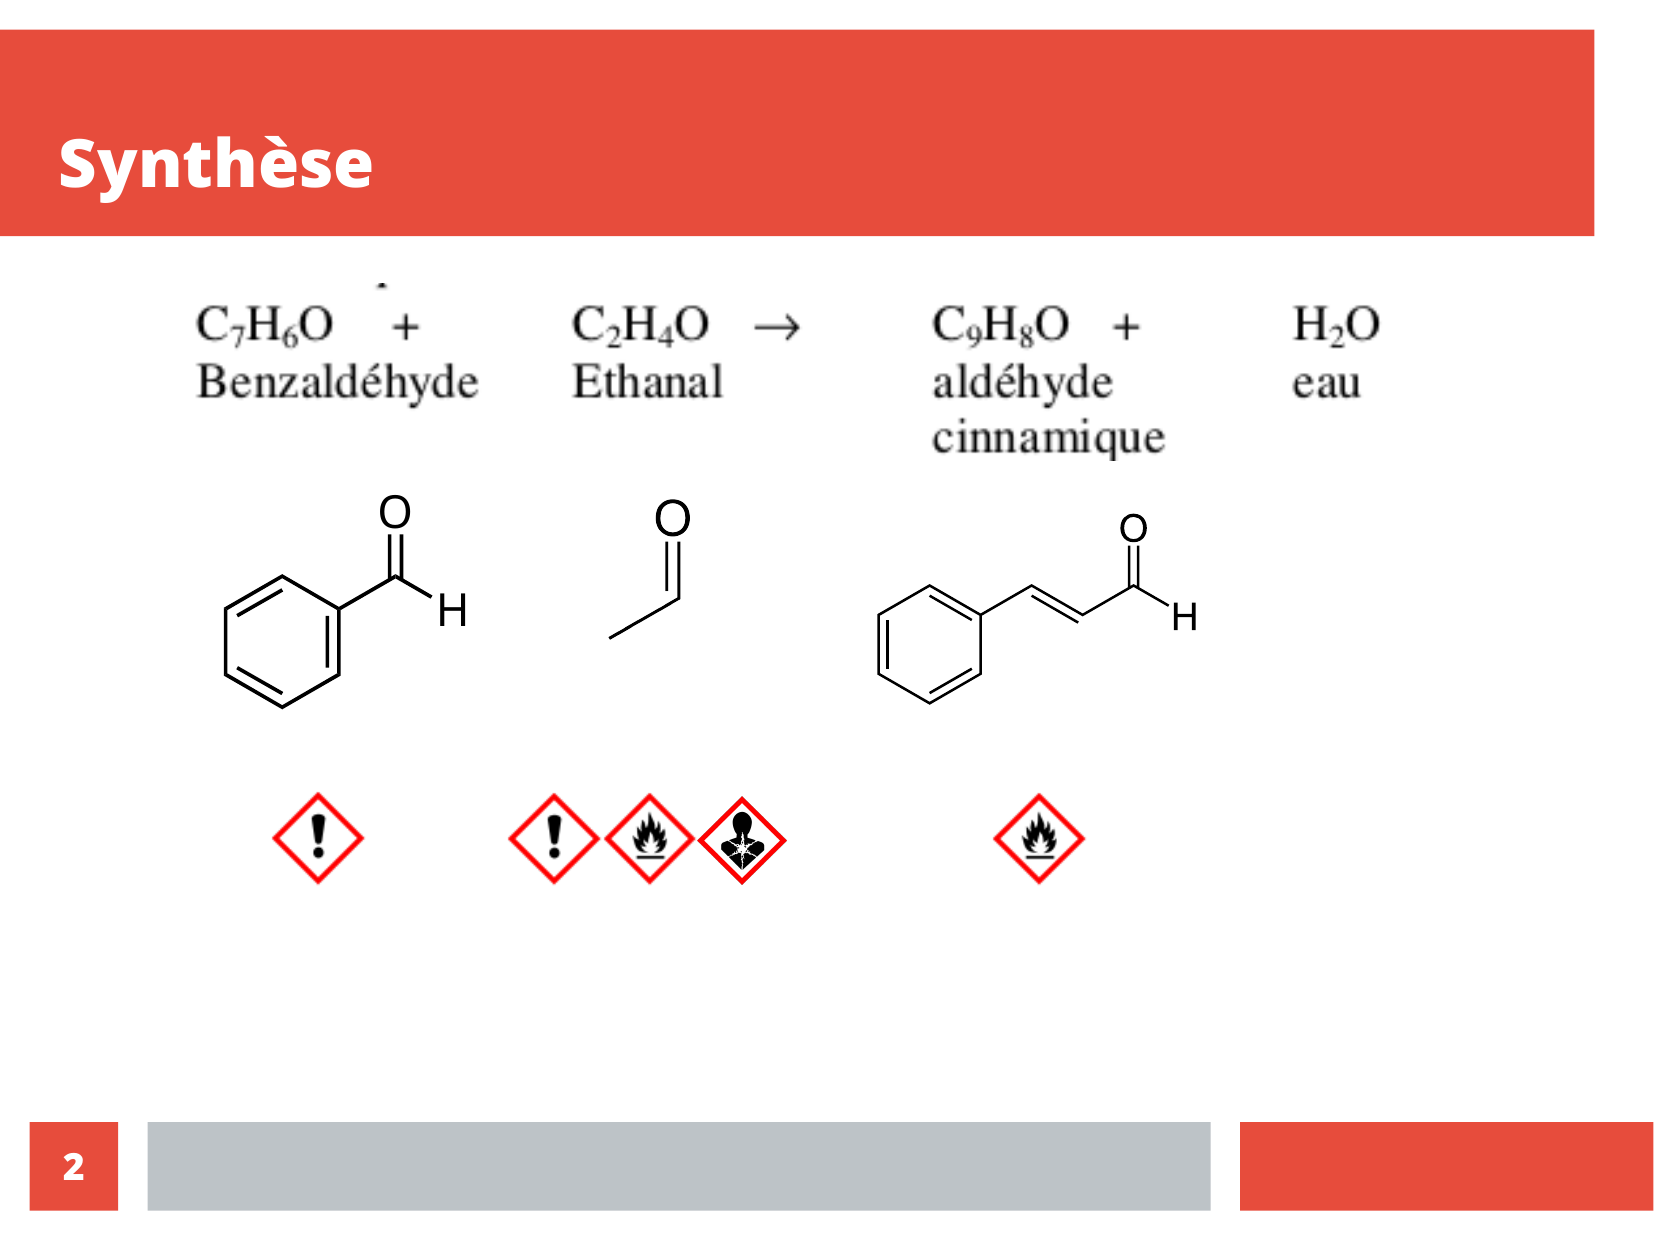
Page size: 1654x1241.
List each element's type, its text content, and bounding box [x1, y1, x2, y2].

picture [200, 472, 489, 733]
picture [868, 507, 1205, 711]
picture [507, 792, 602, 886]
picture [271, 791, 366, 886]
picture [129, 283, 1424, 461]
title Synthèse [59, 59, 1595, 207]
picture [992, 792, 1087, 886]
picture [598, 489, 700, 650]
picture [603, 792, 788, 886]
